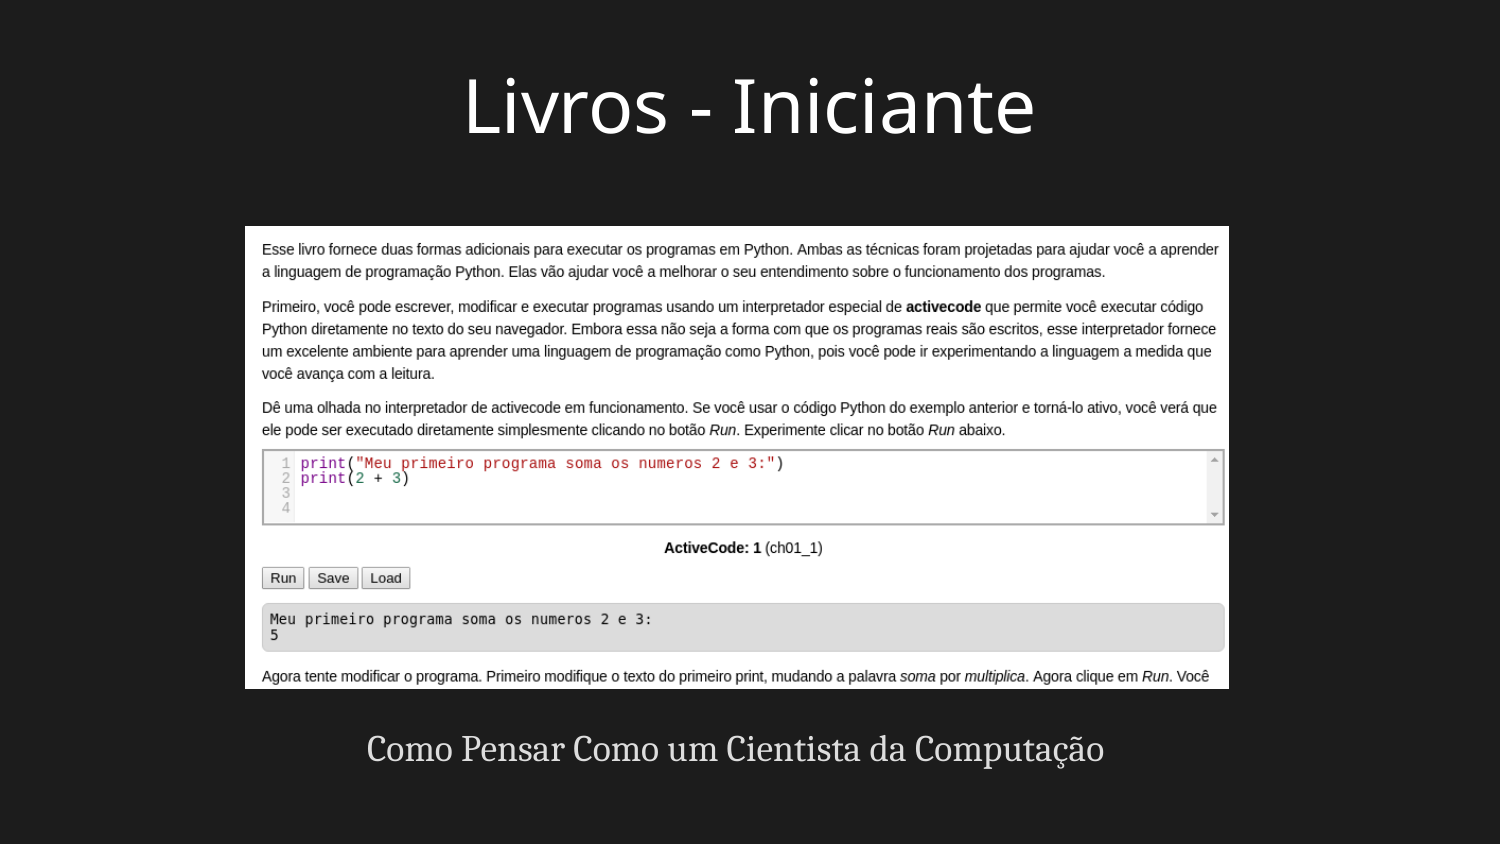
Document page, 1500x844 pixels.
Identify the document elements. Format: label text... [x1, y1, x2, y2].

text_box Livros - Iniciante [74, 33, 1425, 175]
text_box Como Pensar Como um Cientista da Computação [352, 720, 1500, 780]
picture [245, 226, 1229, 689]
